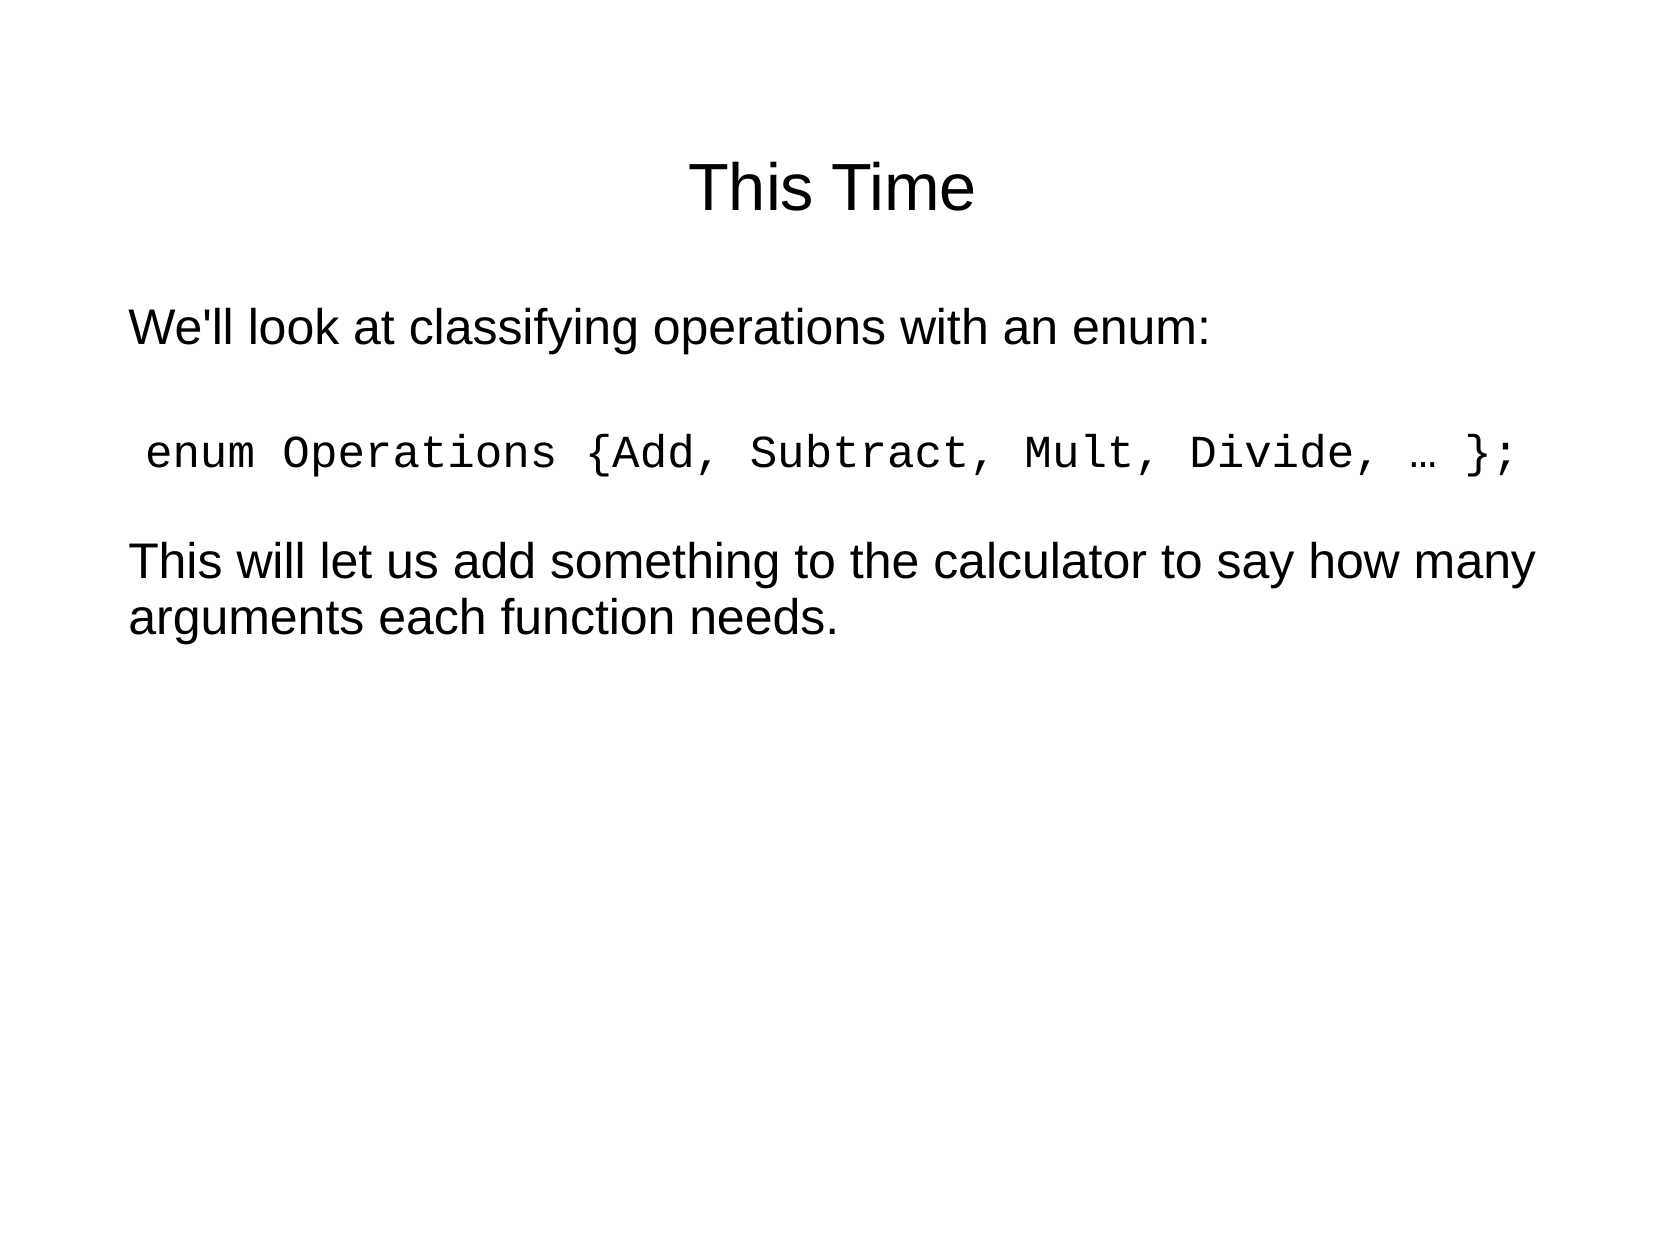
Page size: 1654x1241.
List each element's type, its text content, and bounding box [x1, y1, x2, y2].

subtitle This Time We'll look at classifying operations with an enum: enum Operations {Add, Subtract, Mult, Divide, … }; This will let us add something to the calculator to say how many arguments each function needs. [82, 82, 1583, 1158]
